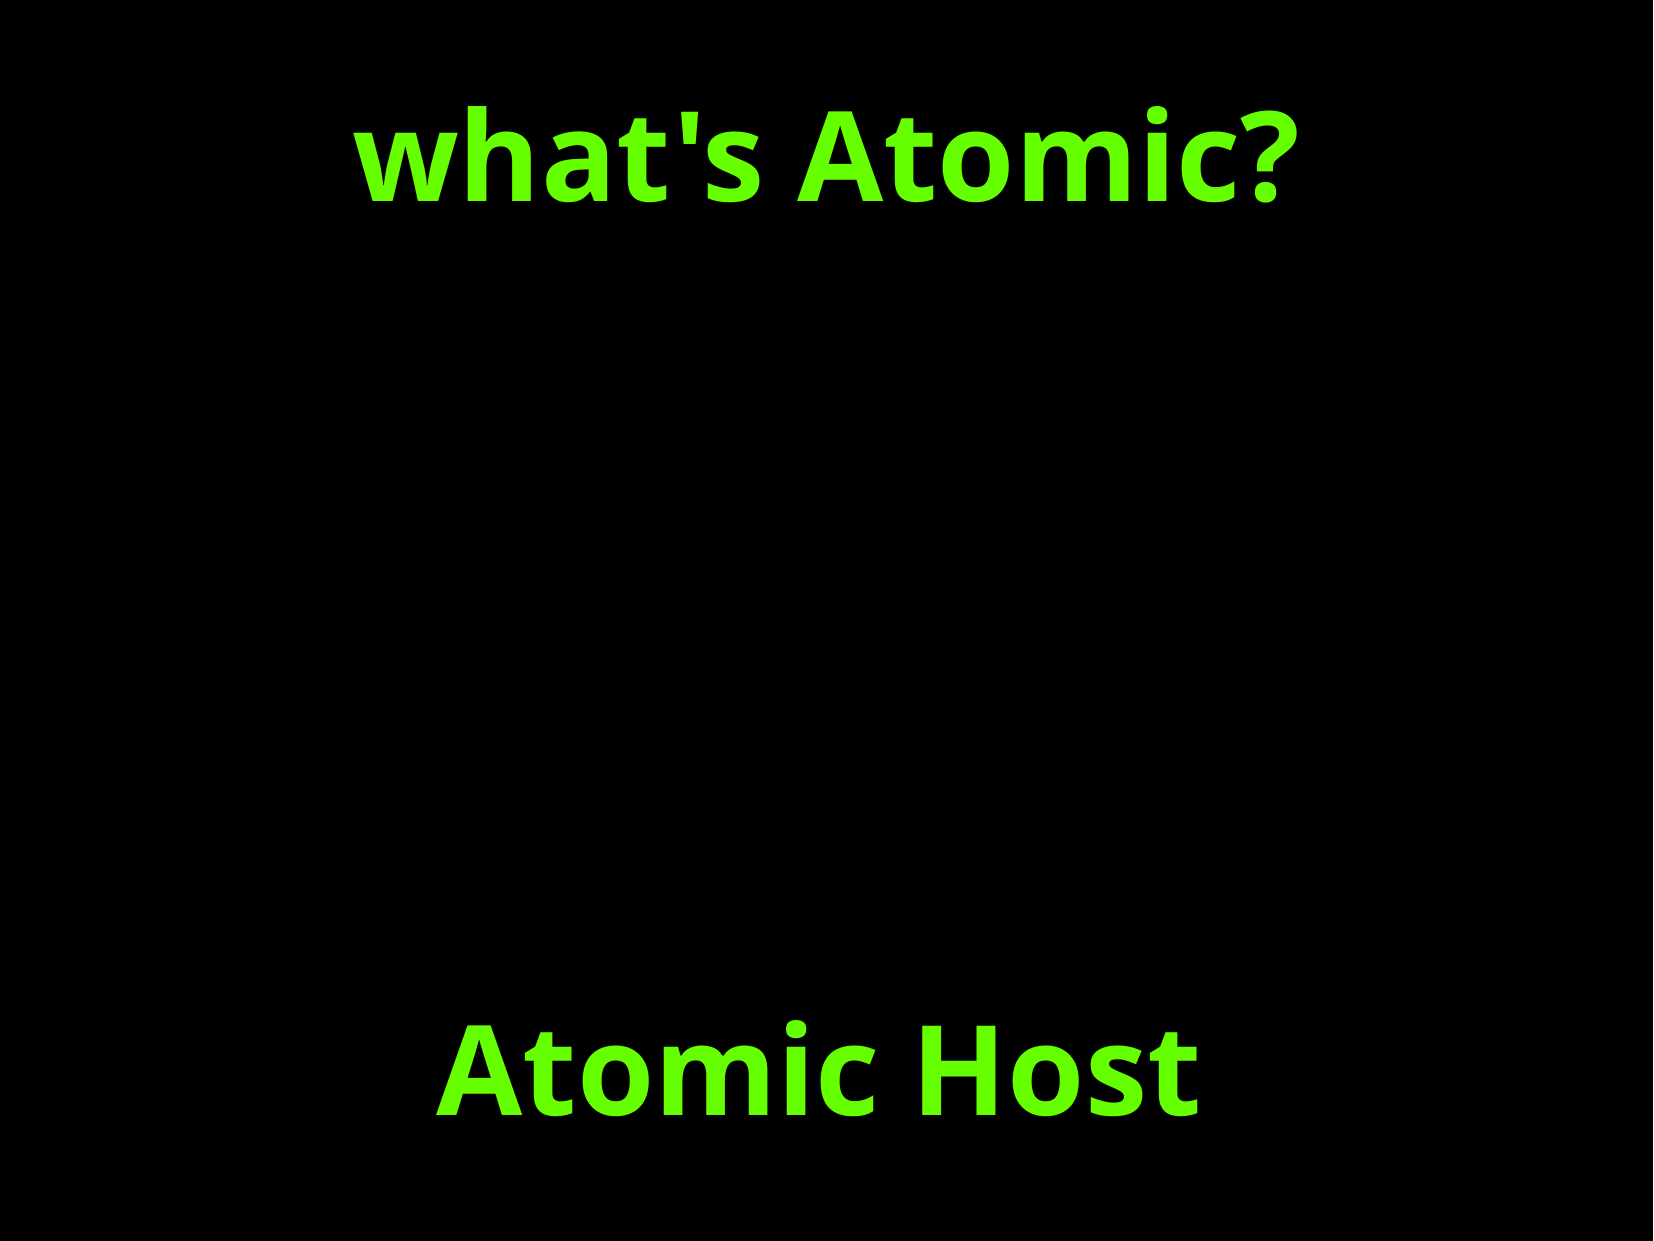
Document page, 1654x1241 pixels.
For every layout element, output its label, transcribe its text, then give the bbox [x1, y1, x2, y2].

title what's Atomic? [82, 49, 1571, 257]
title Atomic Host [75, 962, 1564, 1171]
